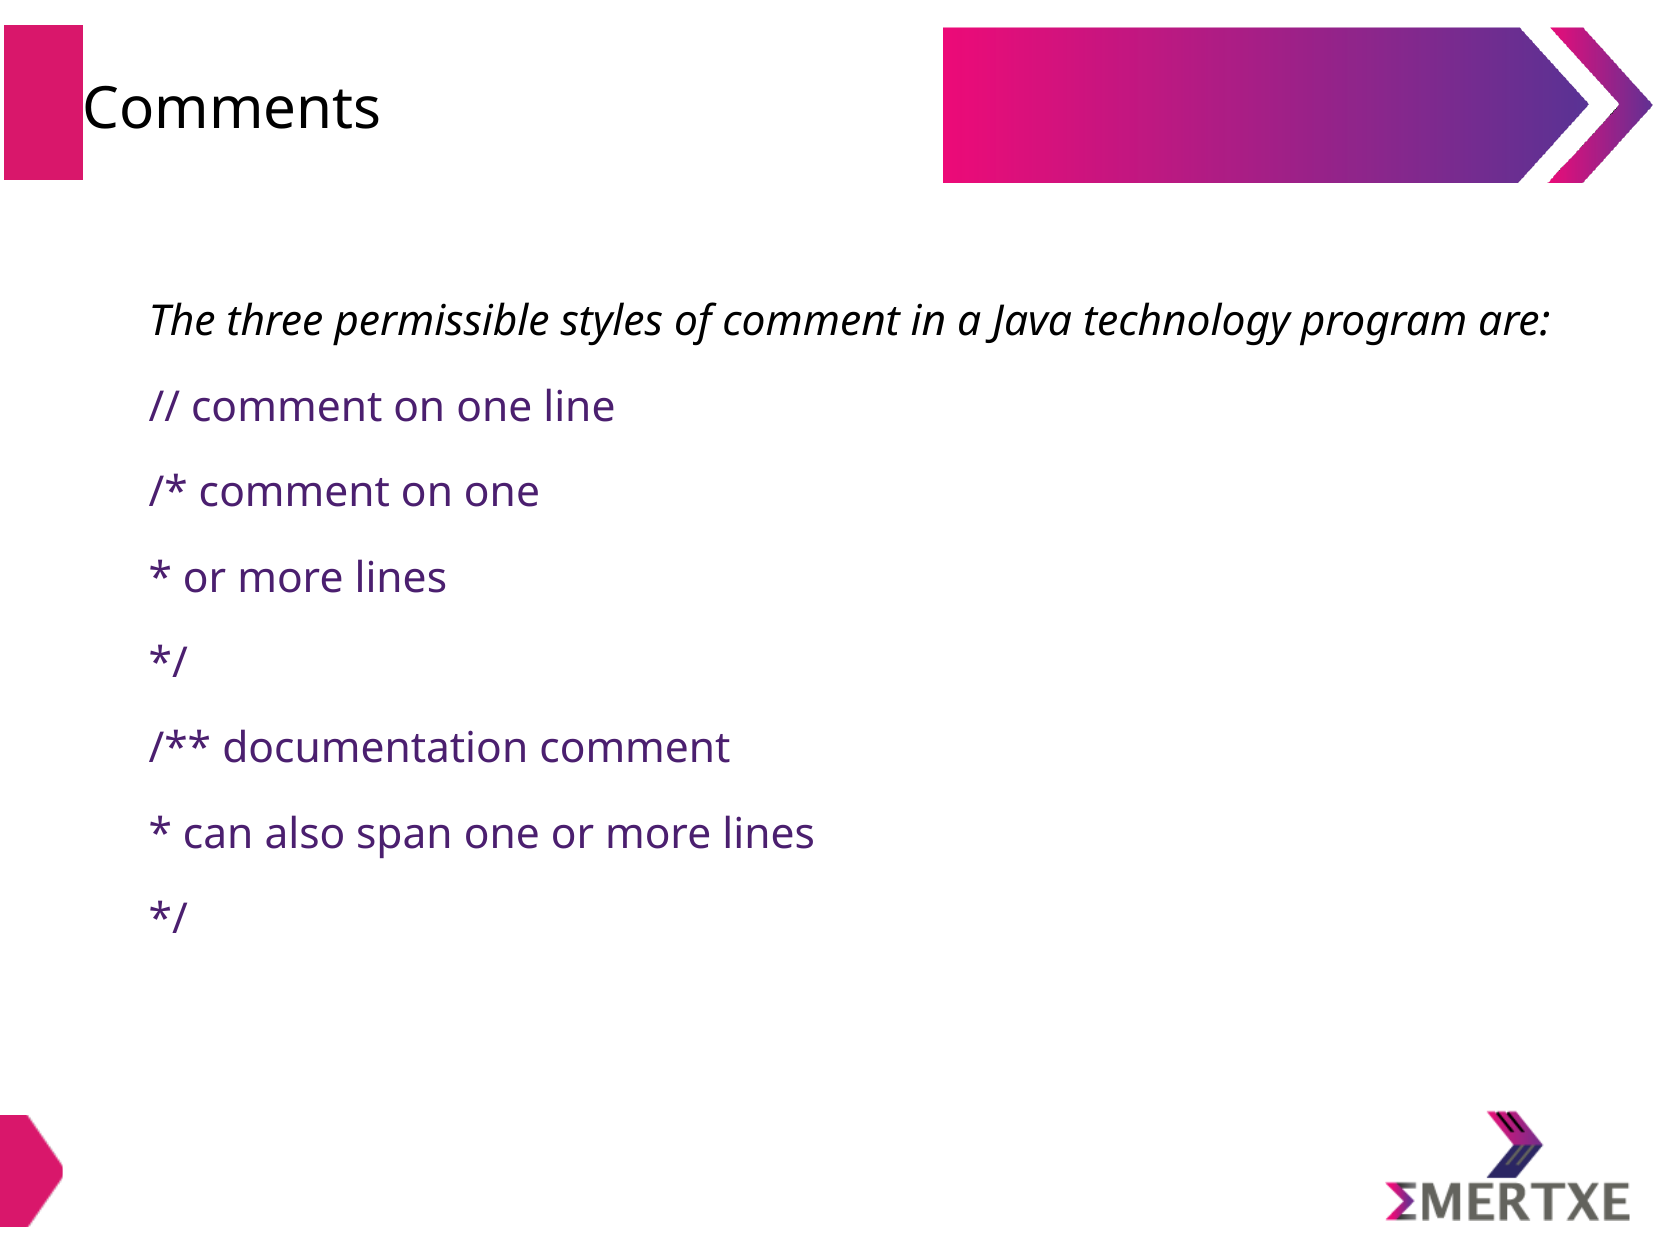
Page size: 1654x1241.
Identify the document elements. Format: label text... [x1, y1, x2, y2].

title Comments [82, 2, 1571, 210]
list The three permissible styles of comment in a Java technology program are: // comment on one line /* comment on one * or more lines */ /** documentation comment * can also span one or more lines */ [82, 290, 1571, 1010]
picture [1571, 27, 1653, 183]
picture [1385, 1107, 1631, 1221]
